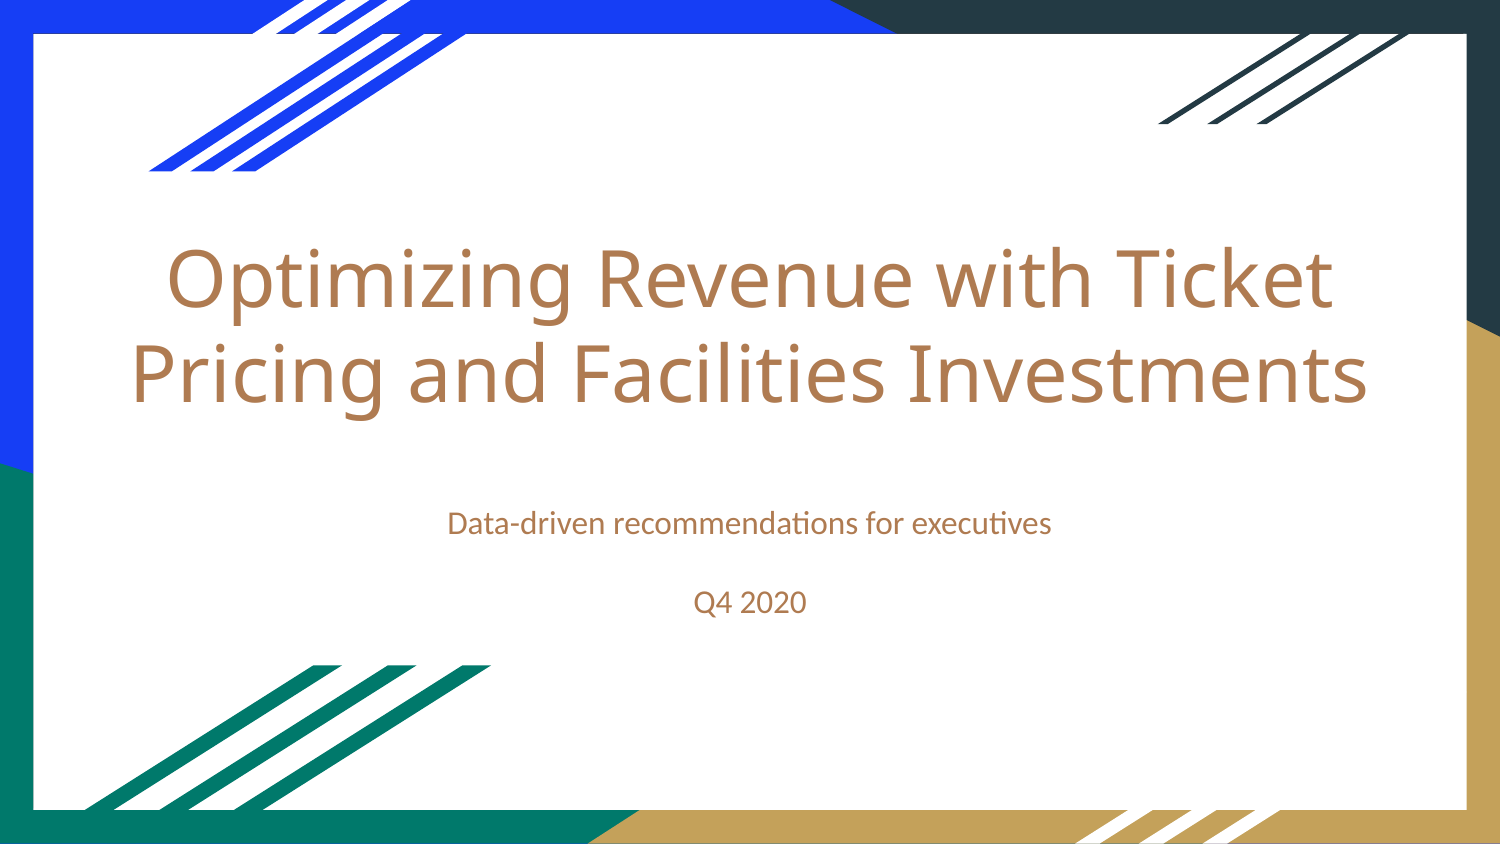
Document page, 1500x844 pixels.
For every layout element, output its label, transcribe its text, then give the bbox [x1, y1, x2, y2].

title Optimizing Revenue with Ticket Pricing and Facilities Investments [51, 191, 1449, 456]
subtitle Data-driven recommendations for executives Q4 2020 [51, 485, 1449, 658]
